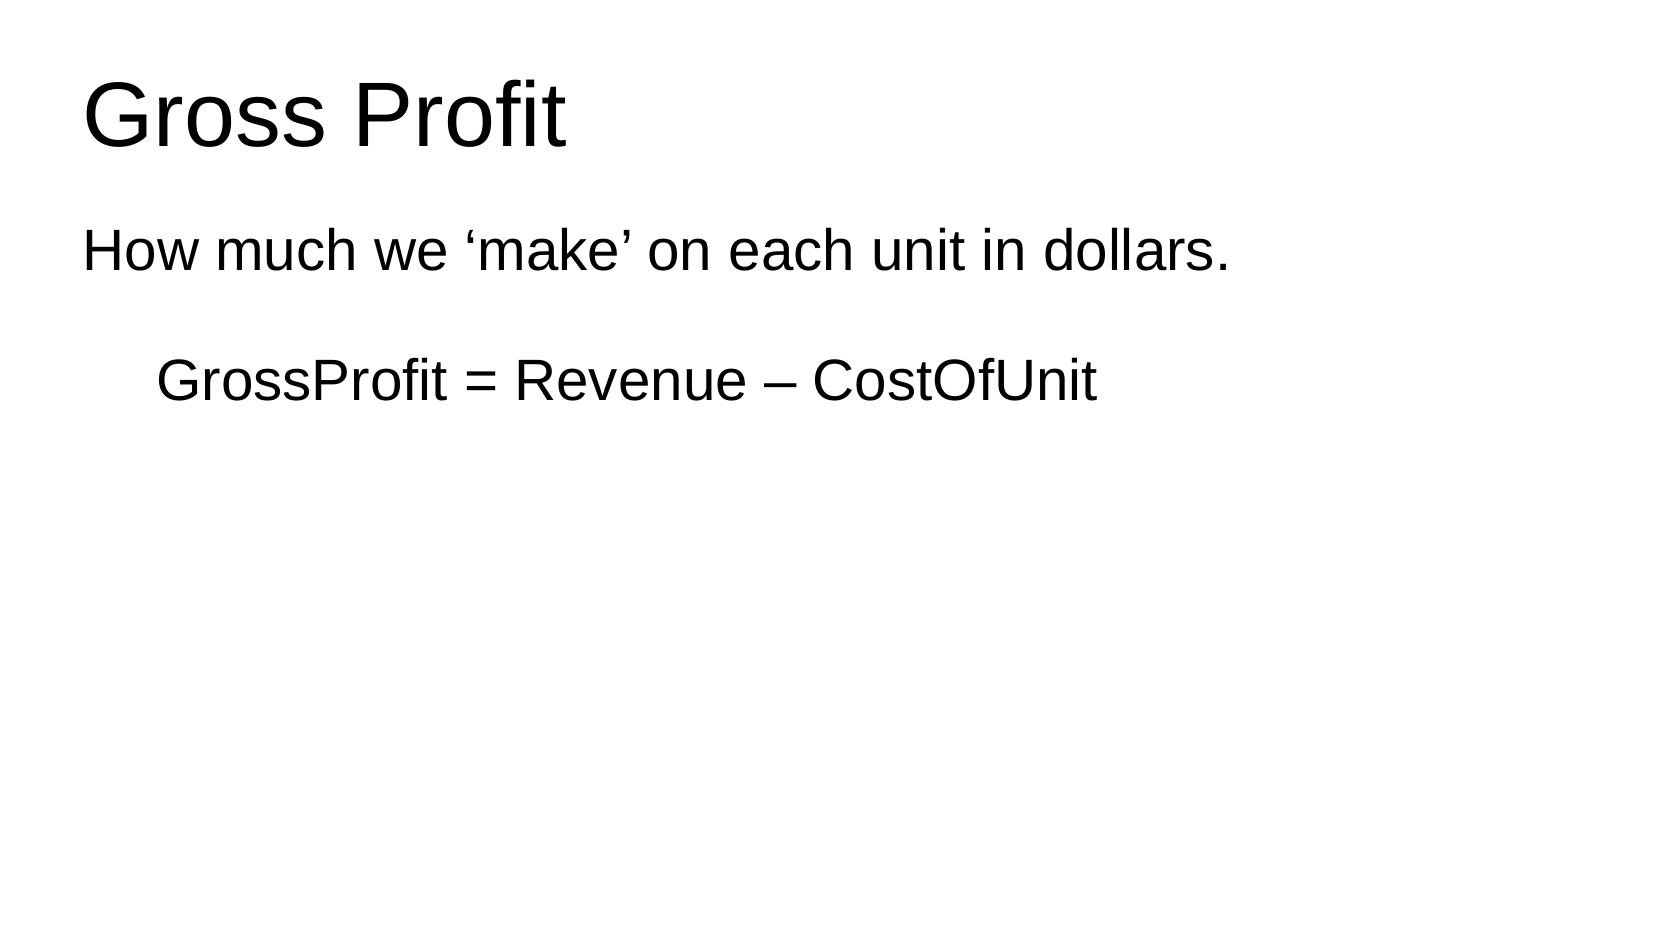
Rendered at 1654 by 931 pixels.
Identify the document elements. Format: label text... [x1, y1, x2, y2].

subtitle How much we ‘make’ on each unit in dollars. GrossProfit = Revenue – CostOfUnit [82, 217, 1571, 758]
title Gross Profit [82, 37, 1571, 193]
